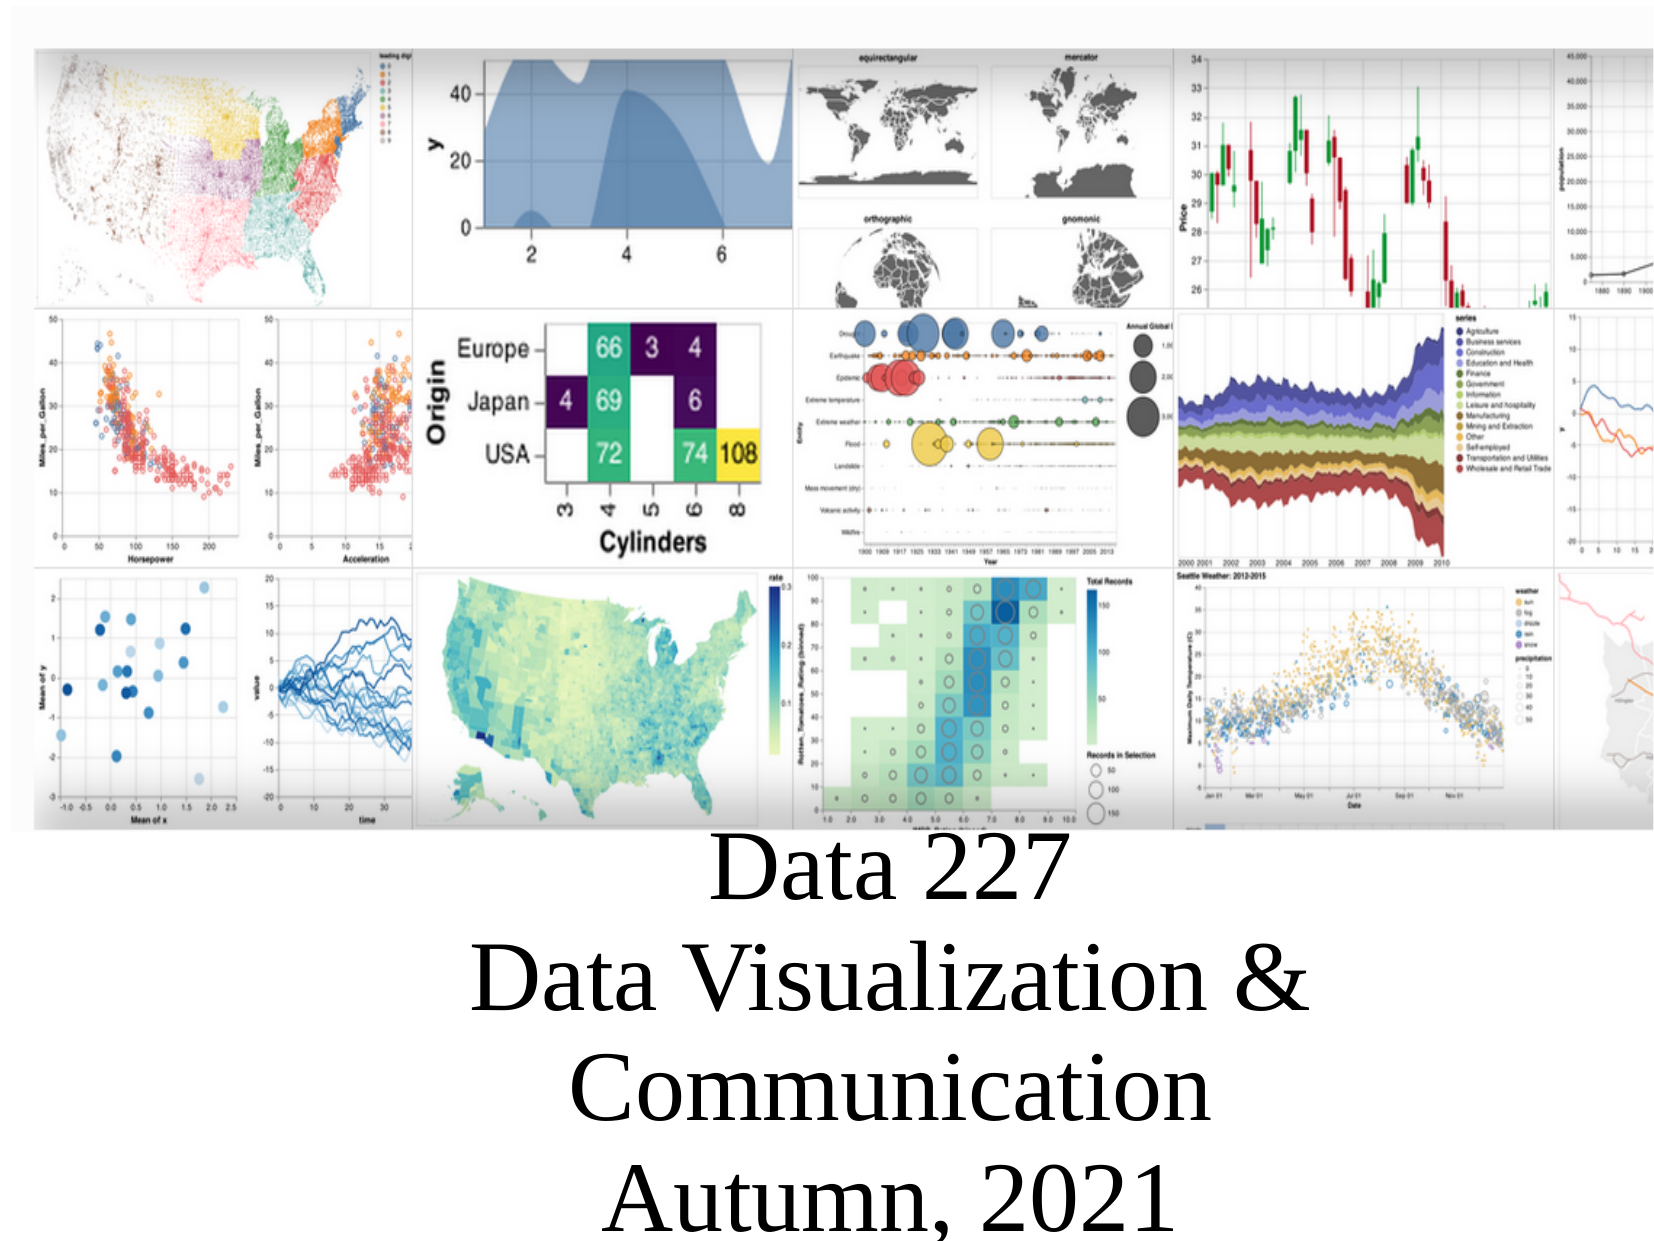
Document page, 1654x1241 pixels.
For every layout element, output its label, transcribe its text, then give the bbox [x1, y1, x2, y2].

text_box Data 227 Data Visualization & Communication Autumn, 2021 [146, 585, 1635, 1241]
picture [11, 6, 1654, 832]
